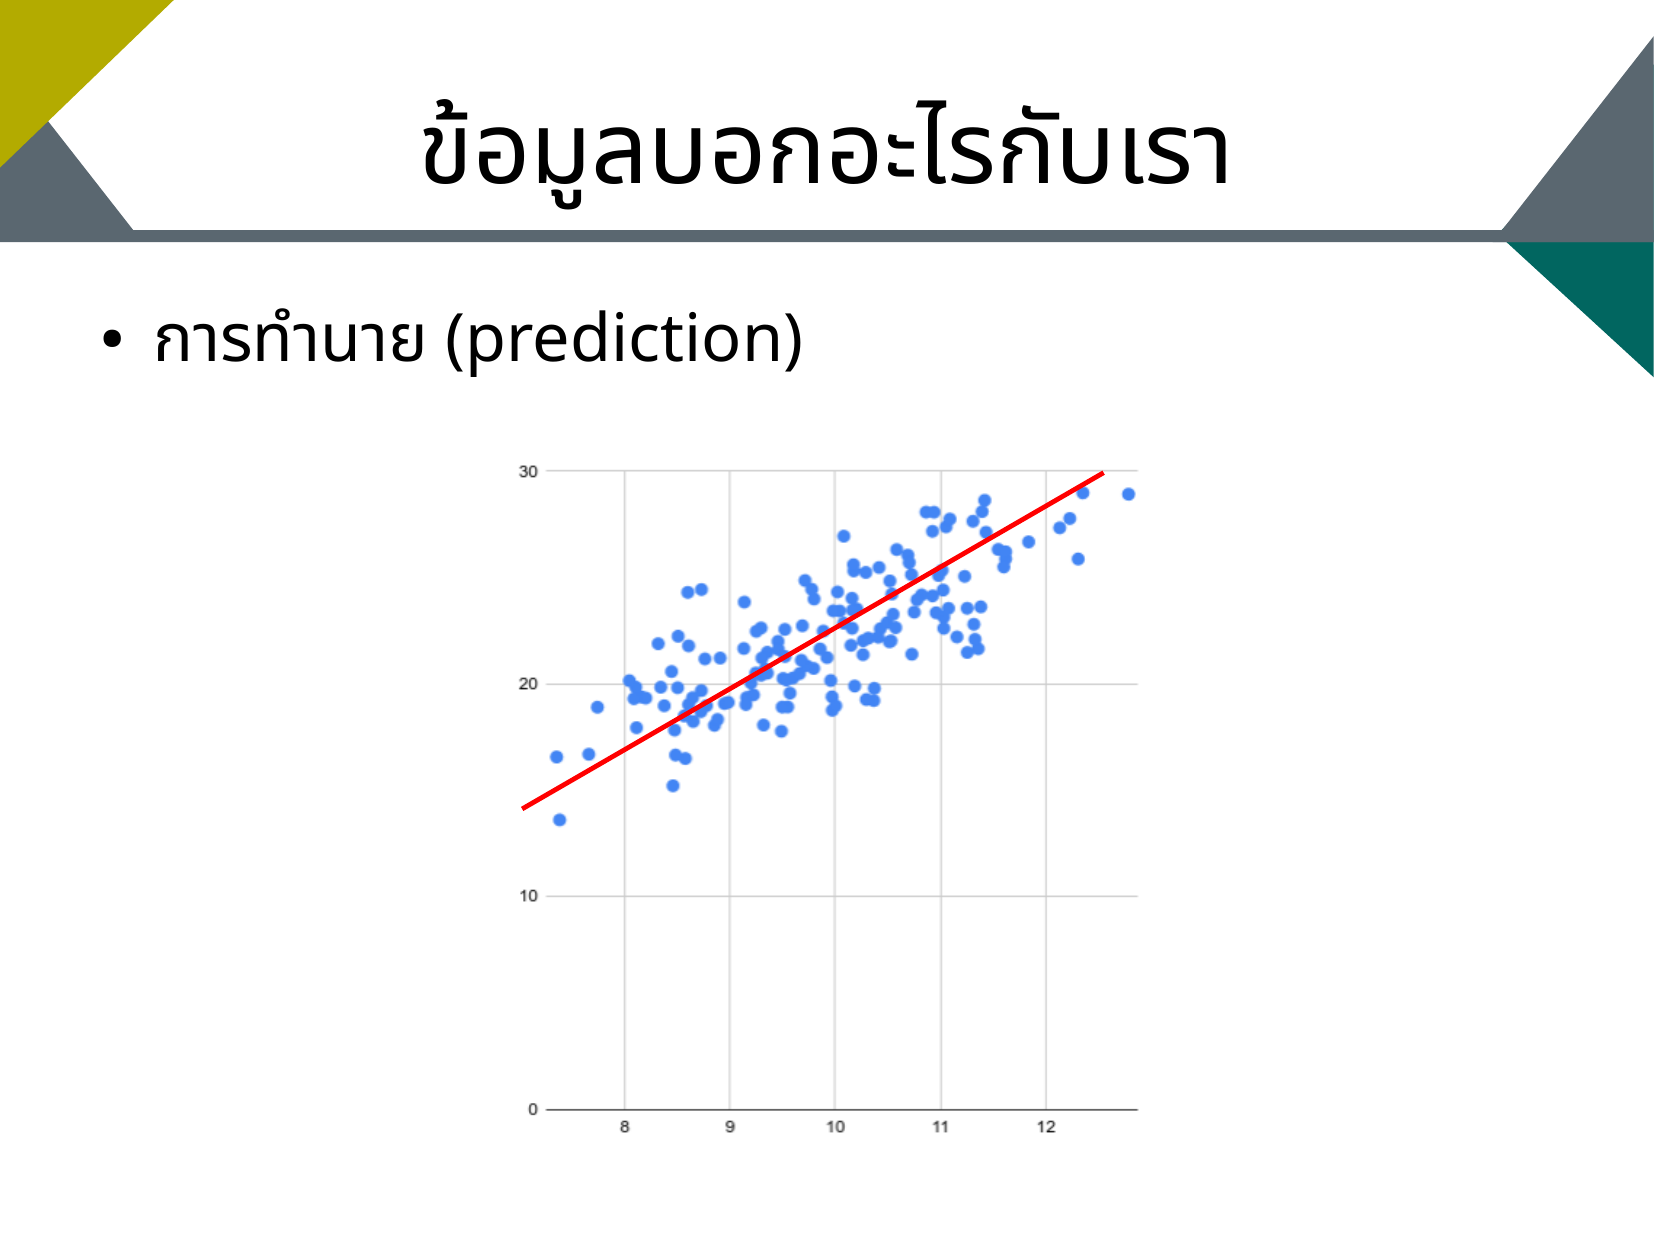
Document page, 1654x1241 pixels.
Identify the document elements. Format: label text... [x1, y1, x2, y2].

picture [480, 431, 1162, 1166]
list การทำนาย (prediction) [82, 290, 1571, 1108]
title ข้อมูลบอกอะไรกับเรา [82, 49, 1571, 257]
